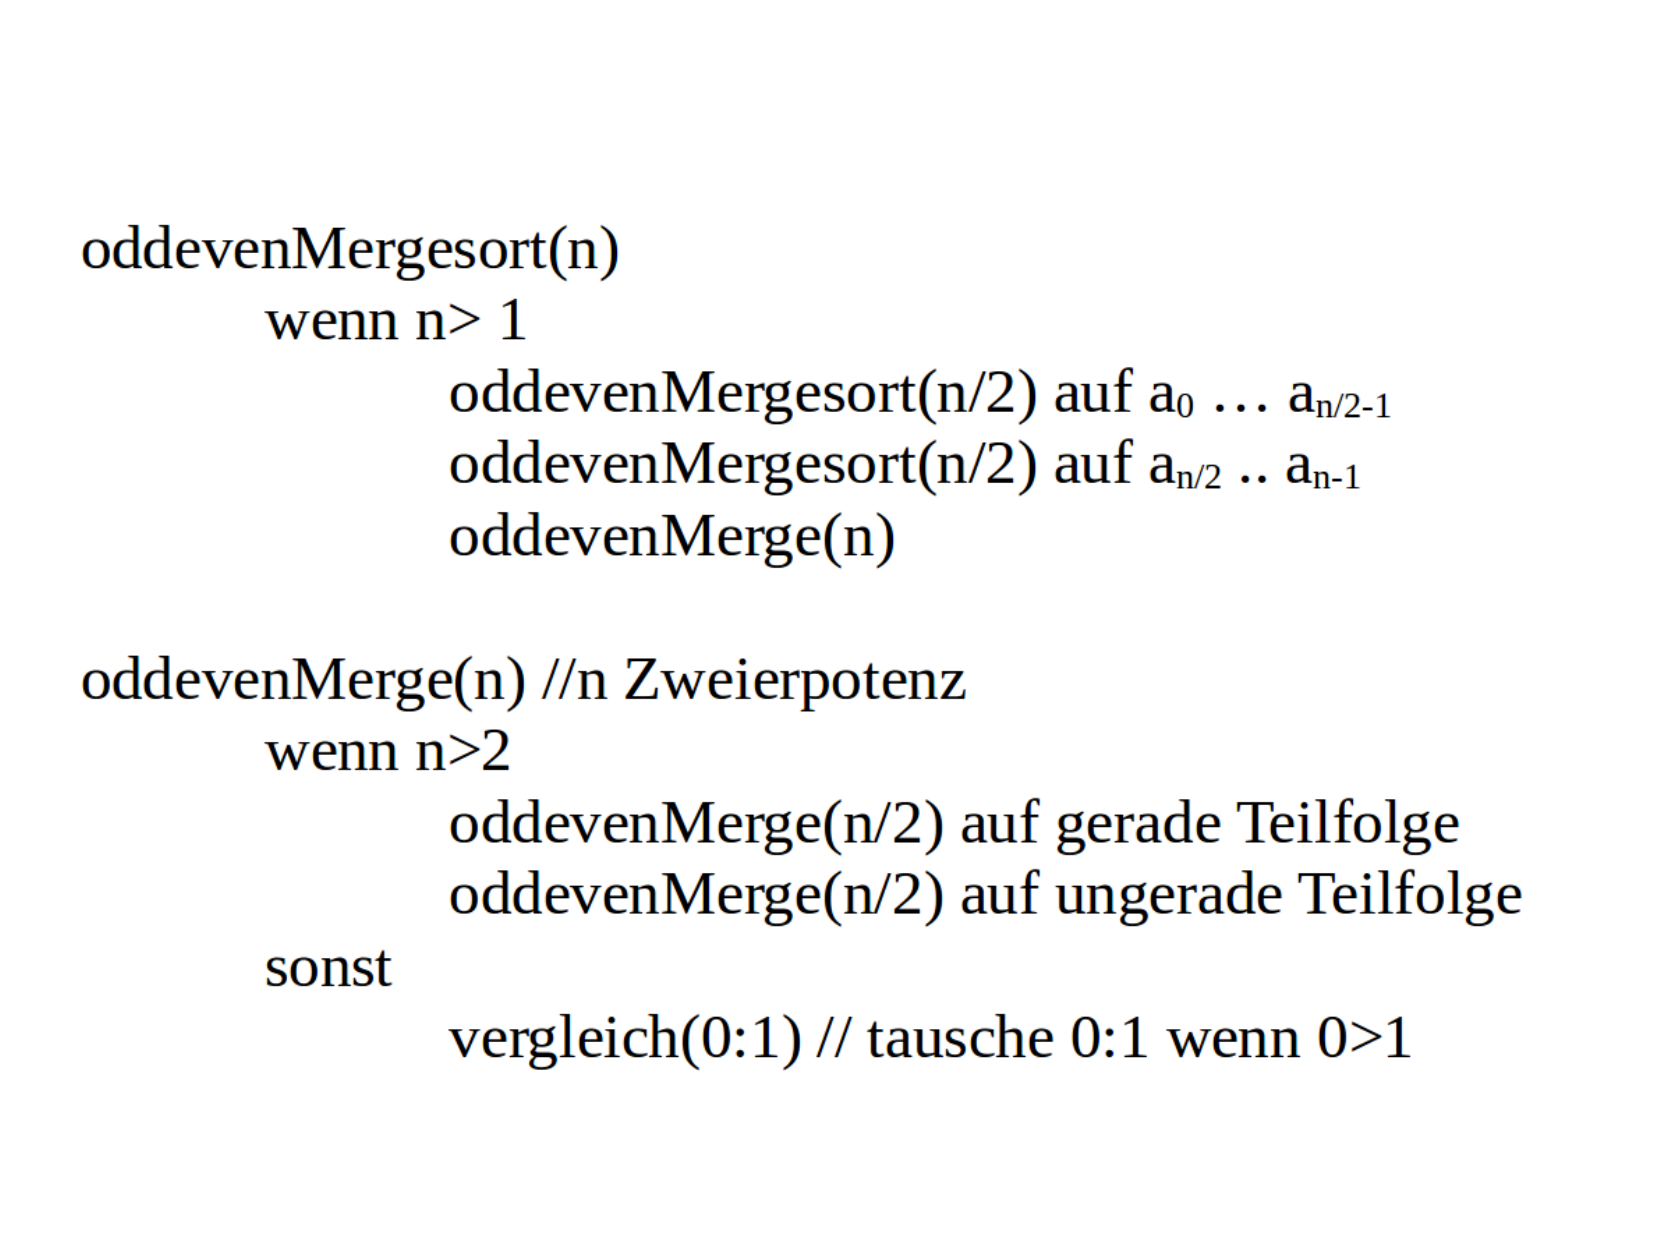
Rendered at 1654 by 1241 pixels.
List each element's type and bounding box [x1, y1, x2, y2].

picture [64, 214, 1561, 1096]
